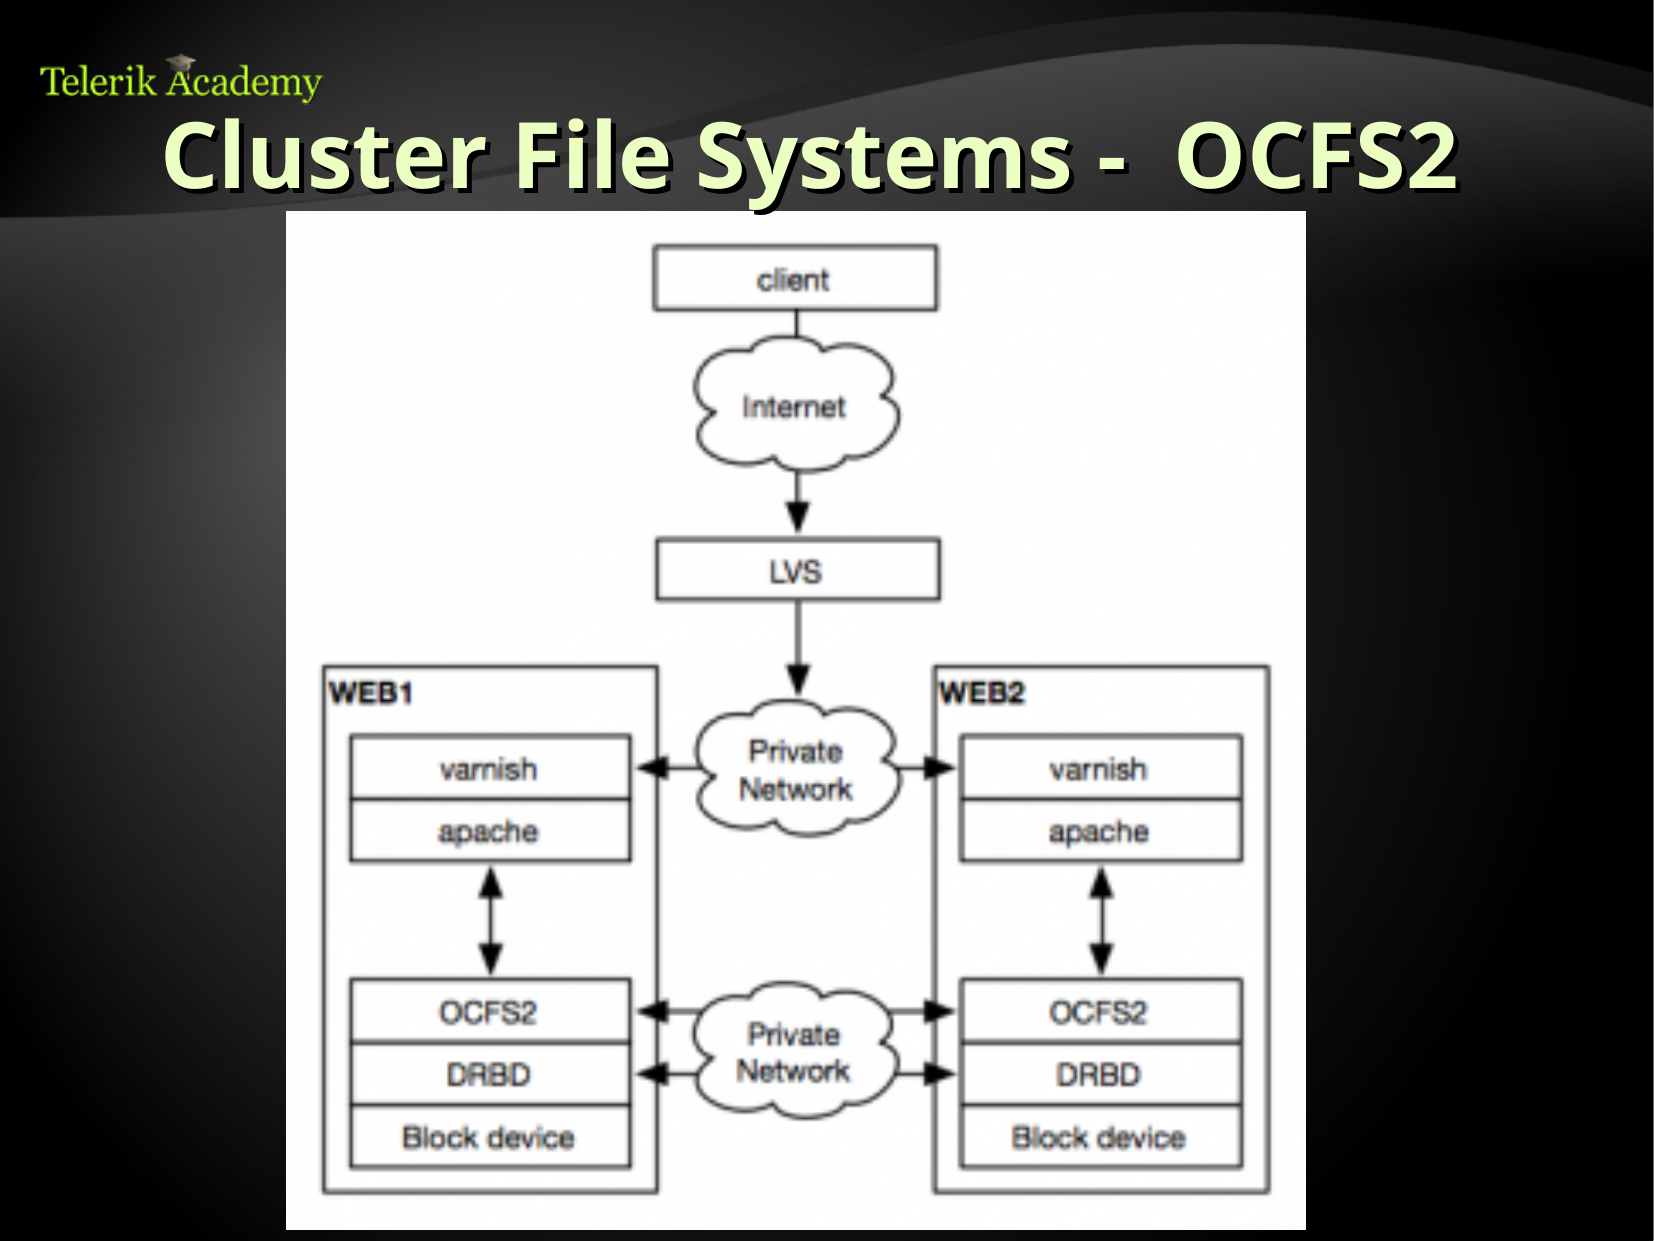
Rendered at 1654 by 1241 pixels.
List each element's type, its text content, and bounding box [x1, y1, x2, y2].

picture [0, 0, 1654, 1241]
title Cluster File Systems - OCFS2 [30, 49, 1591, 257]
